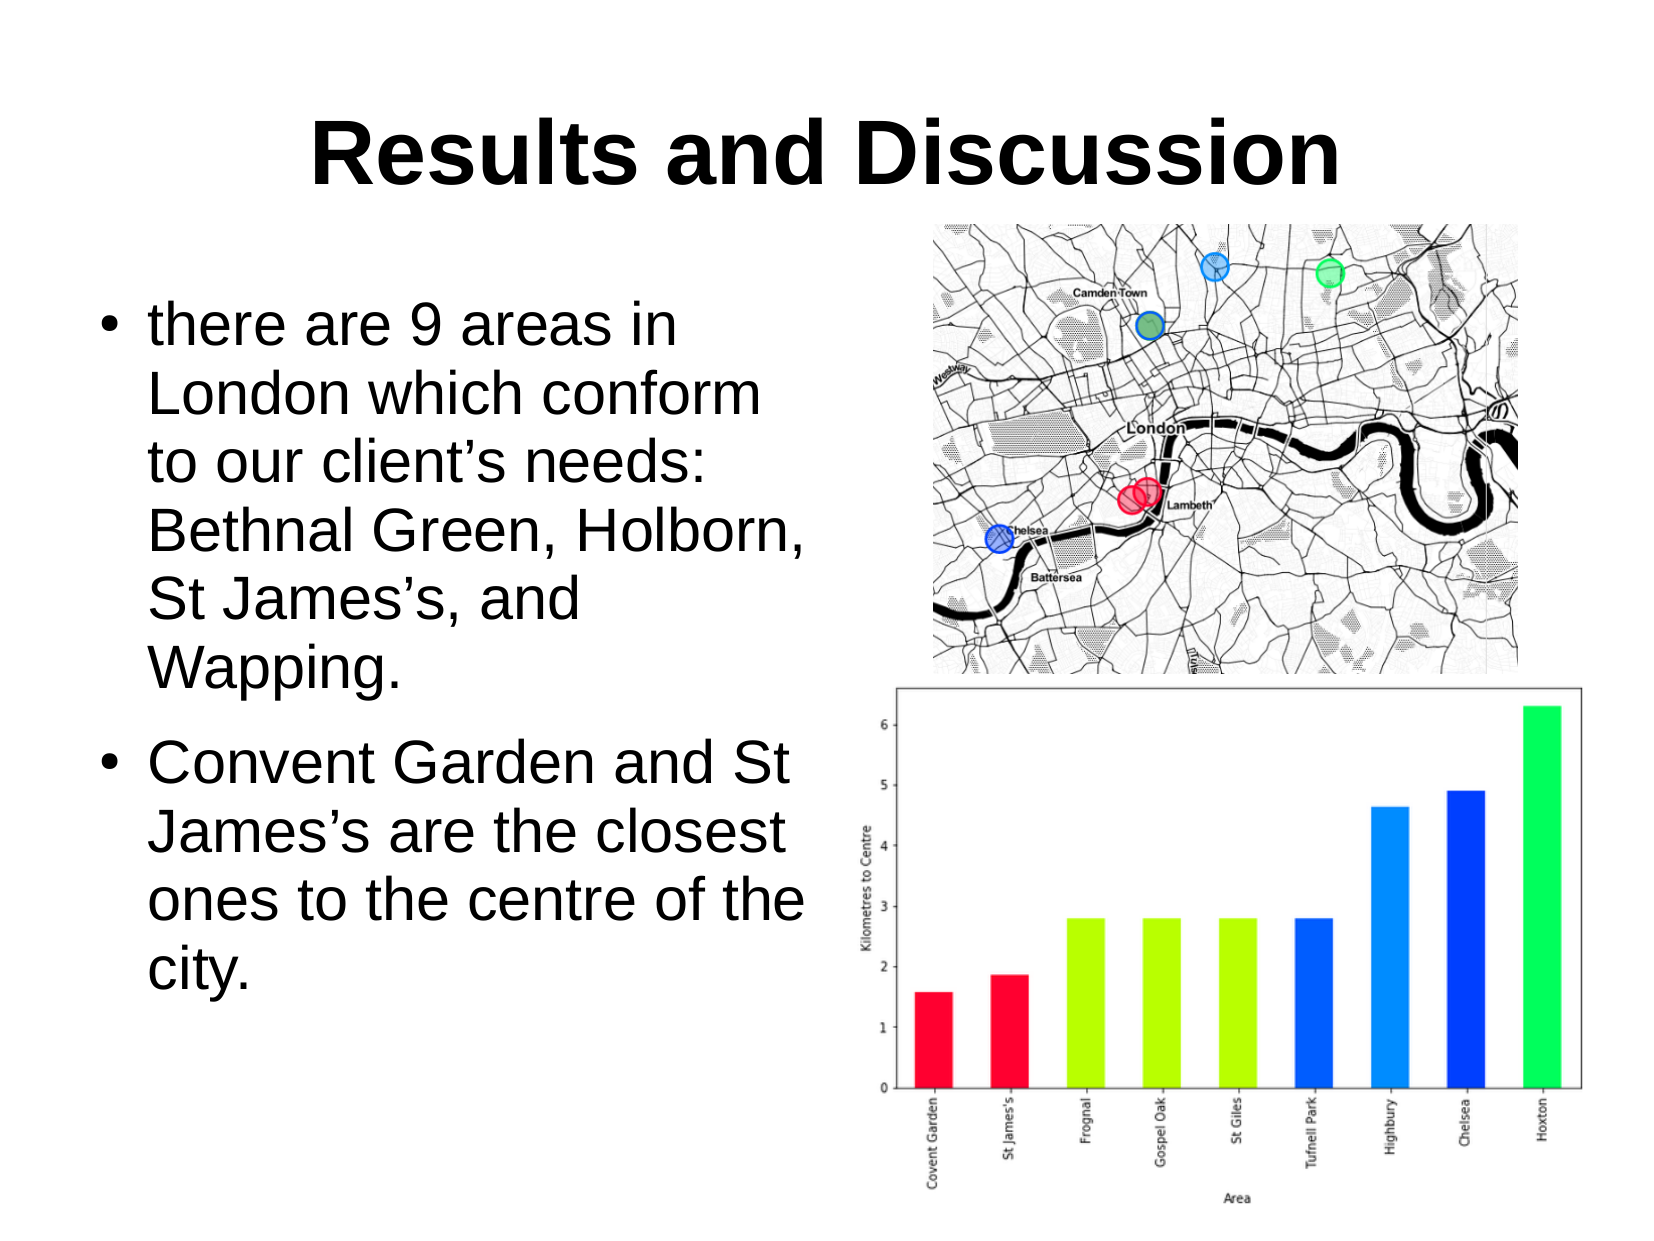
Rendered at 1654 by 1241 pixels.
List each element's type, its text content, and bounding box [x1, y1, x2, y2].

title Results and Discussion [82, 49, 1571, 257]
picture [844, 224, 1607, 1217]
list there are 9 areas in London which conform to our client’s needs: Bethnal Green, Holborn, St James’s, and Wapping. Convent Garden and St James’s are the closest ones to the centre of the city. [82, 290, 827, 1010]
